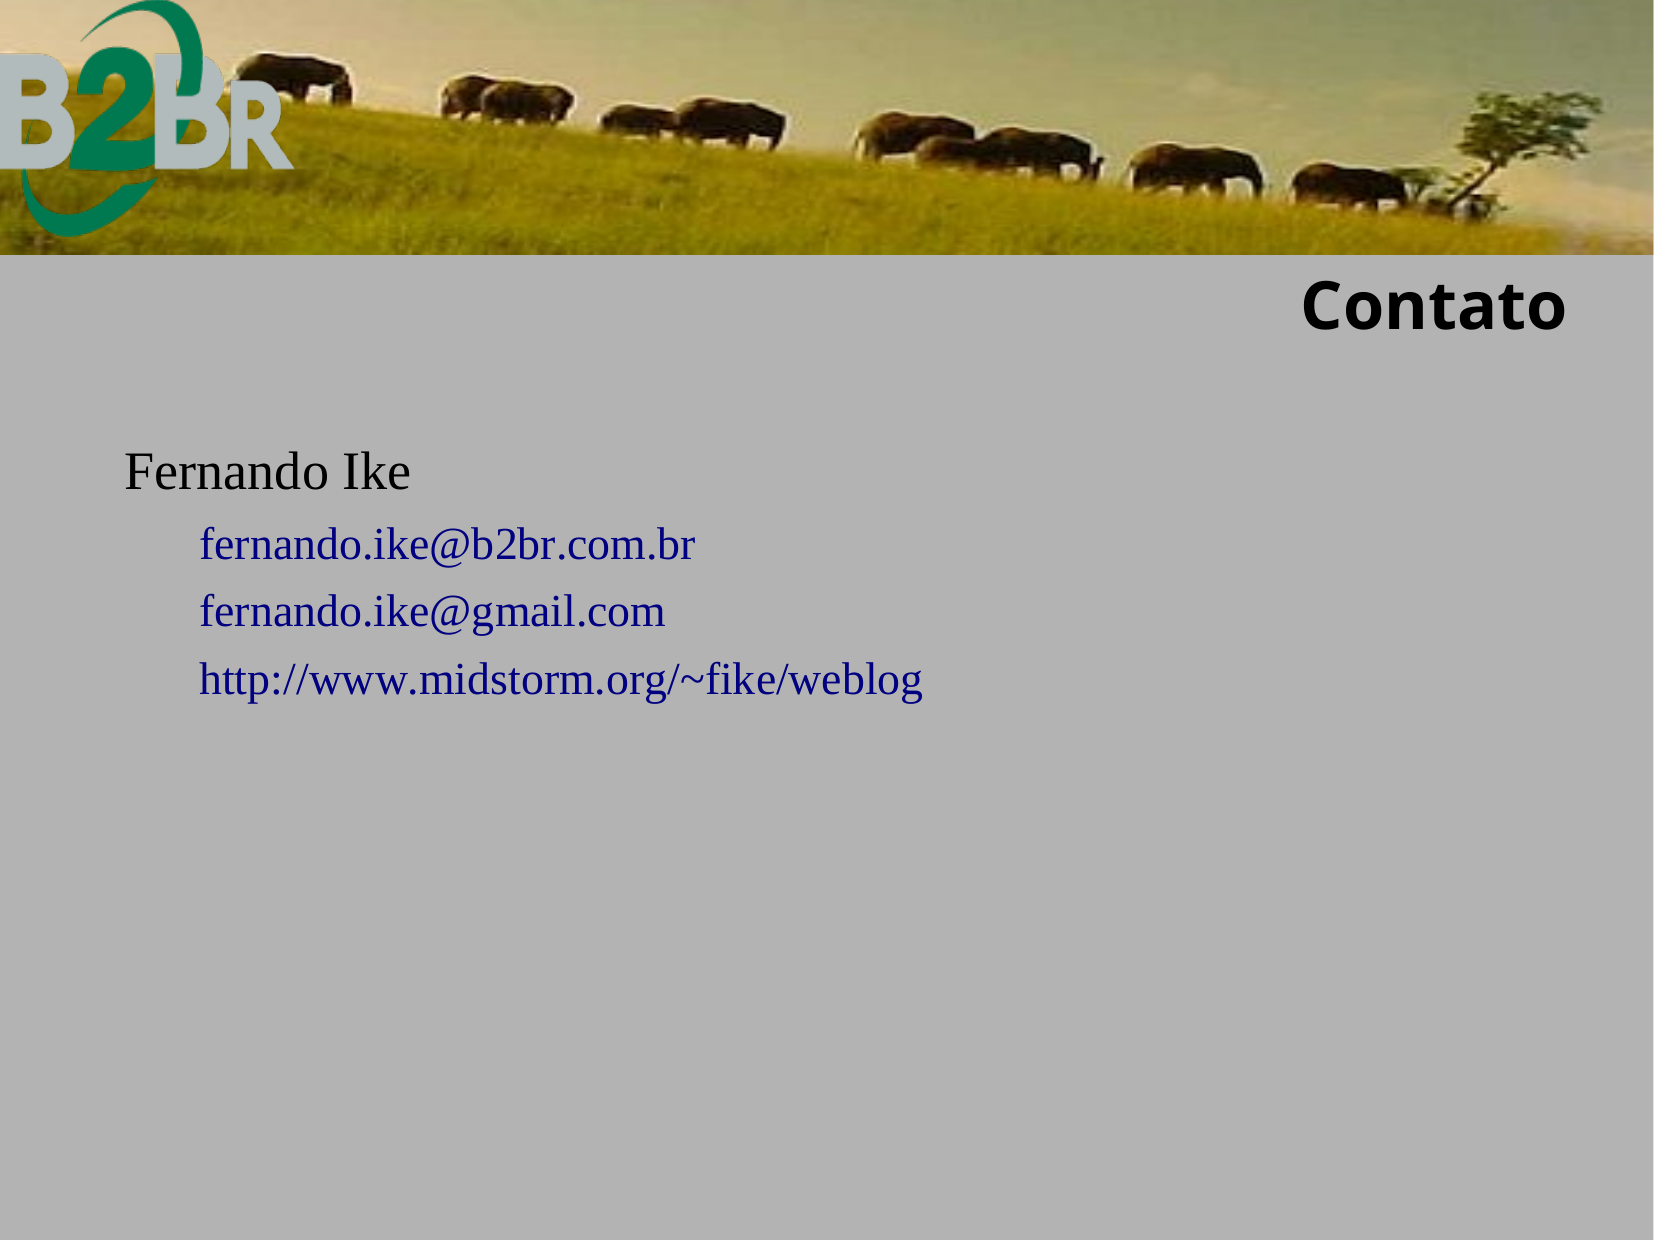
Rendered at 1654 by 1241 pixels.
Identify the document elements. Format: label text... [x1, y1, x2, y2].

list Fernando Ike fernando.ike@b2br.com.br fernando.ike@gmail.com http://www.midstorm.org/~fike/weblog [124, 390, 1530, 1141]
text_box Contato [521, 255, 1583, 363]
picture [0, 0, 1654, 255]
